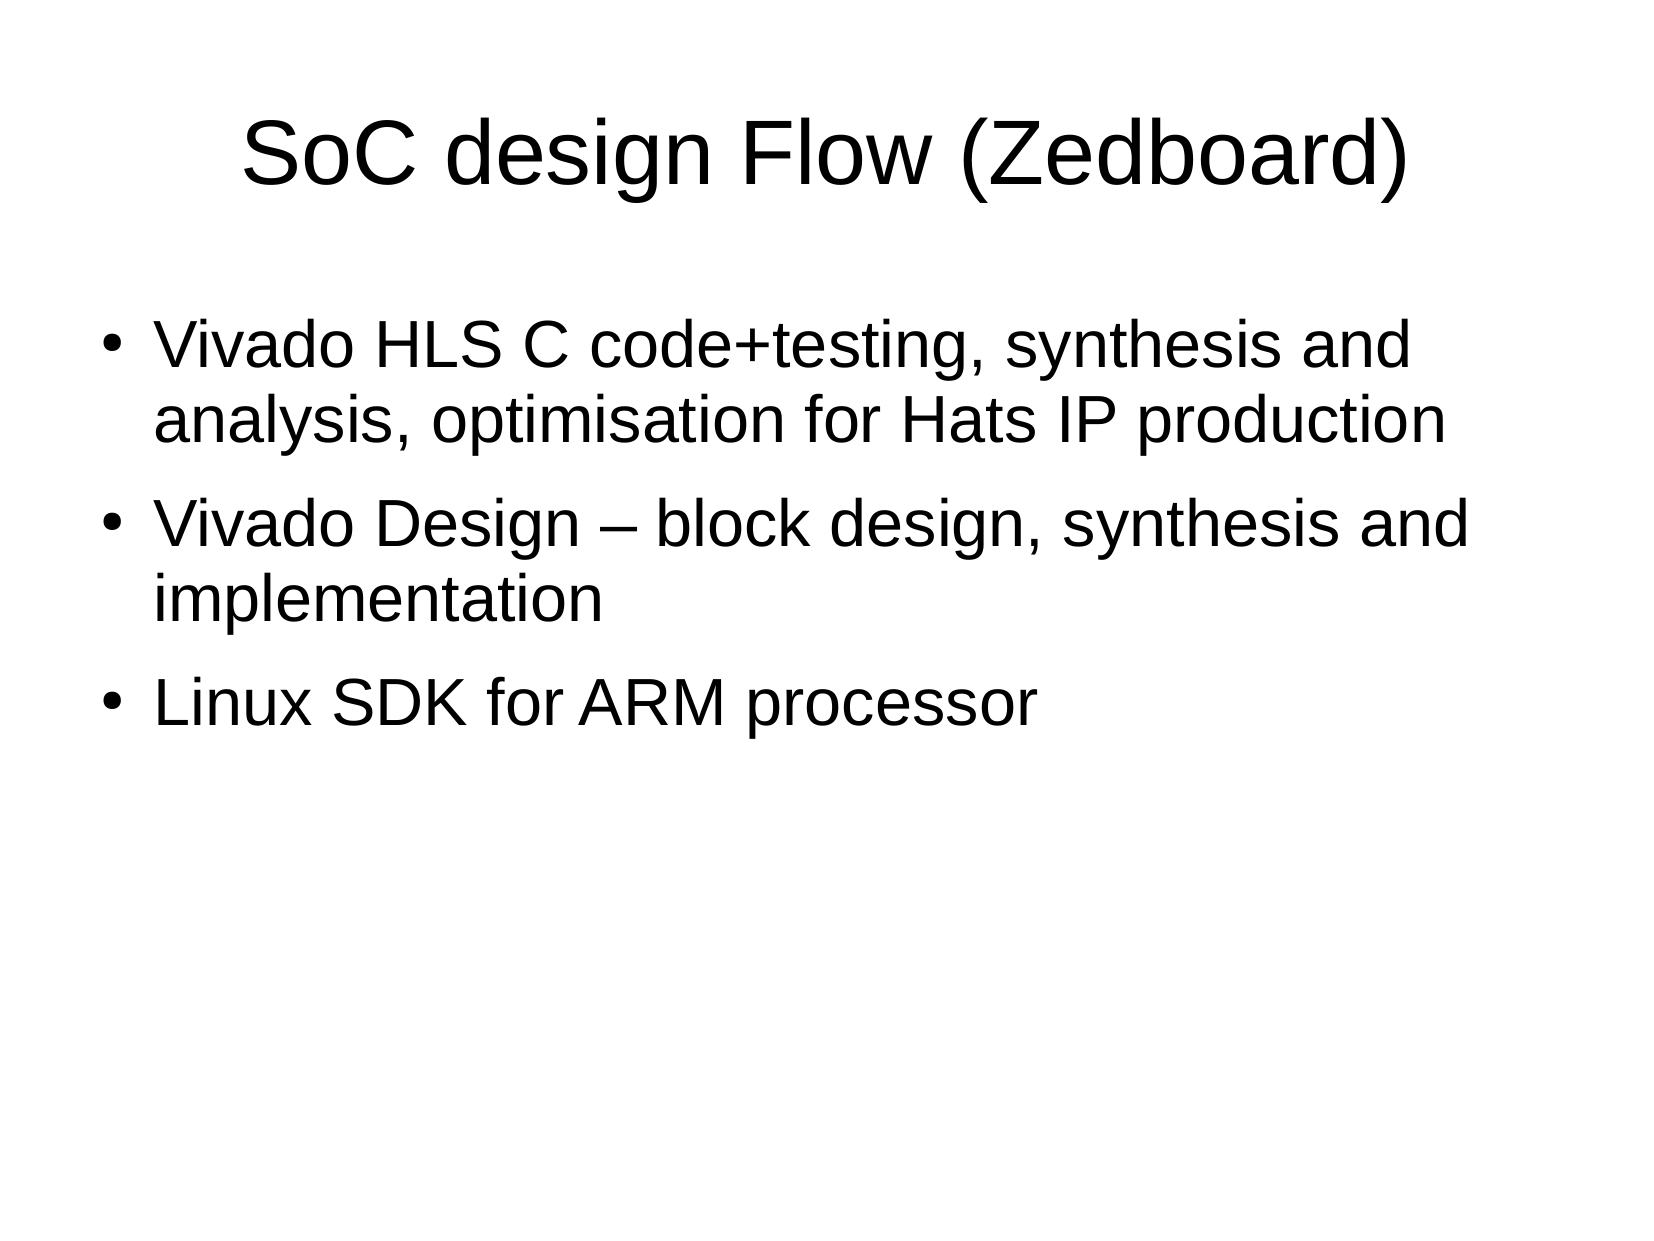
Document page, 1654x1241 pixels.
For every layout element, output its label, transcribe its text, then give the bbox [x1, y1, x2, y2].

list Vivado HLS C code+testing, synthesis and analysis, optimisation for Hats IP production Vivado Design – block design, synthesis and implementation Linux SDK for ARM processor [82, 307, 1571, 1027]
title SoC design Flow (Zedboard) [82, 49, 1571, 257]
